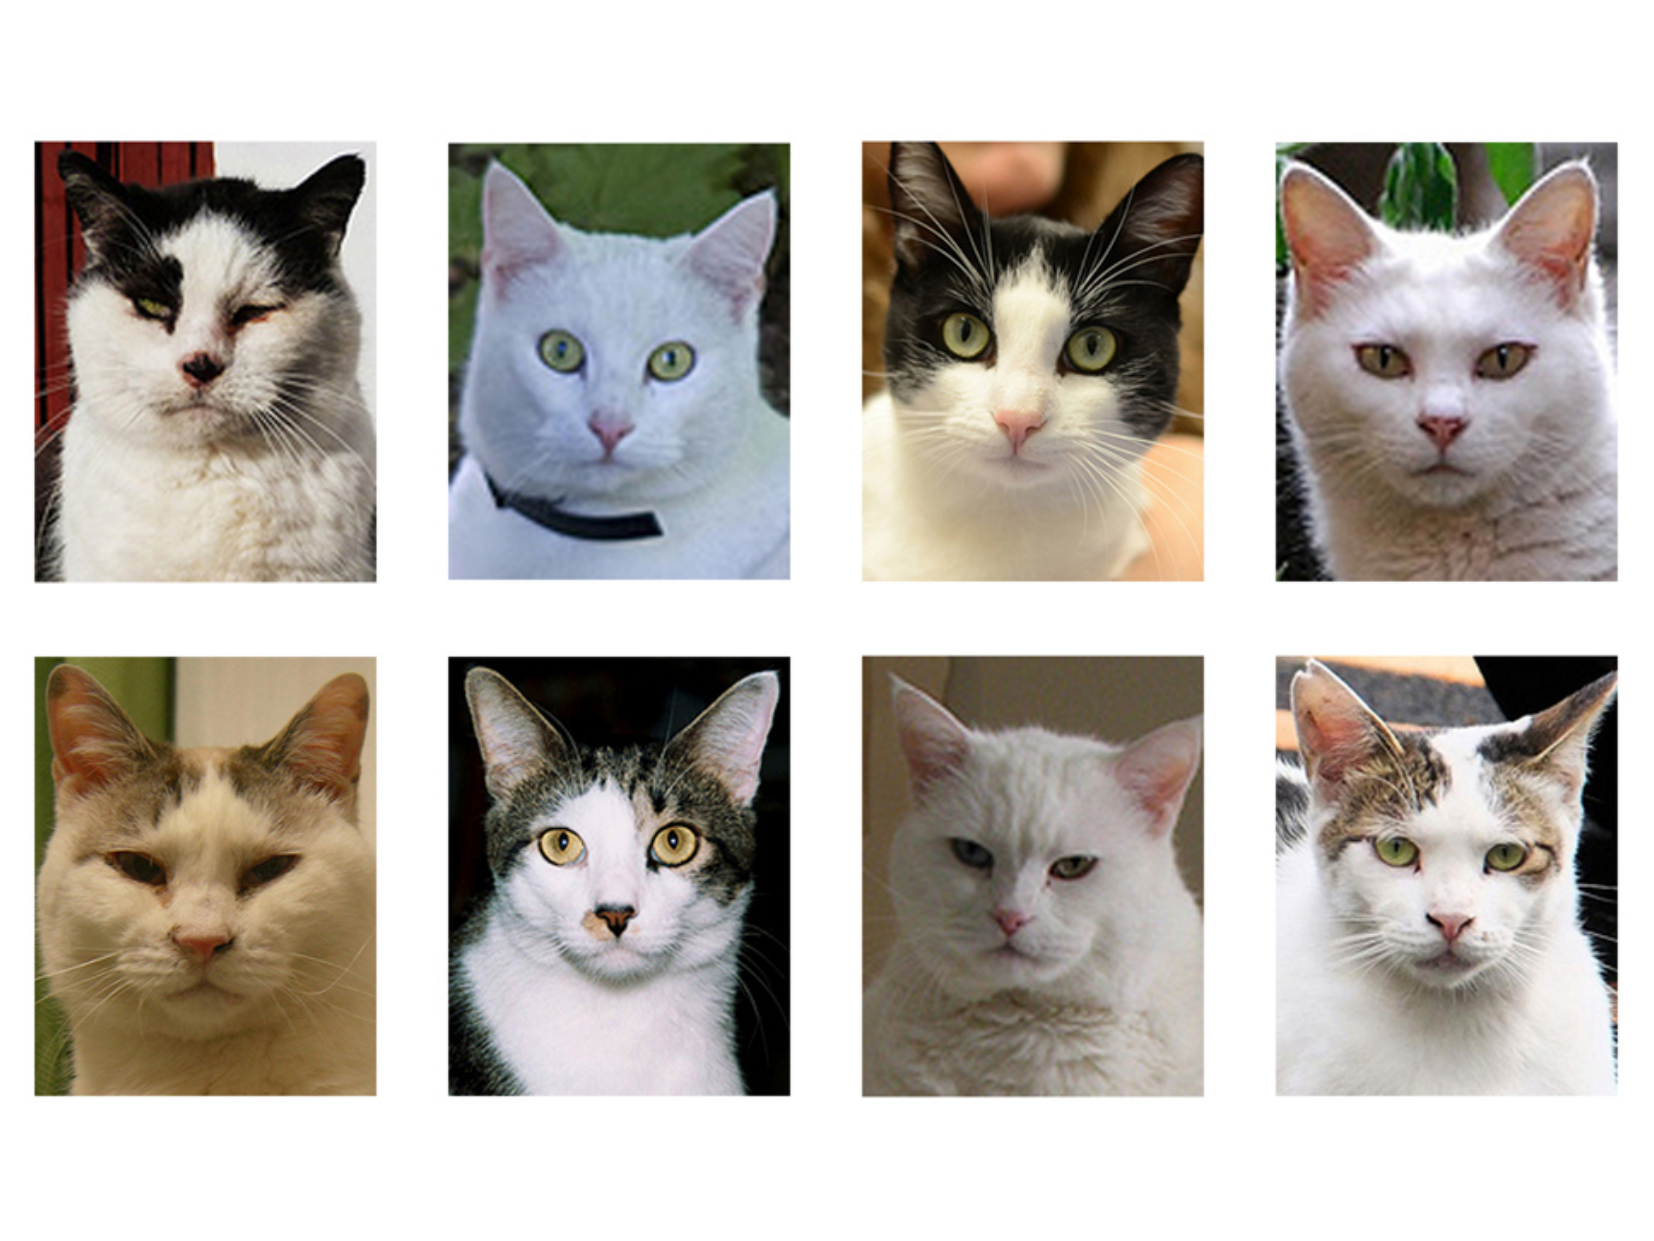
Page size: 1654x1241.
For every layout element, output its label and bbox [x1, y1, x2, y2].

picture [0, 105, 1654, 1135]
